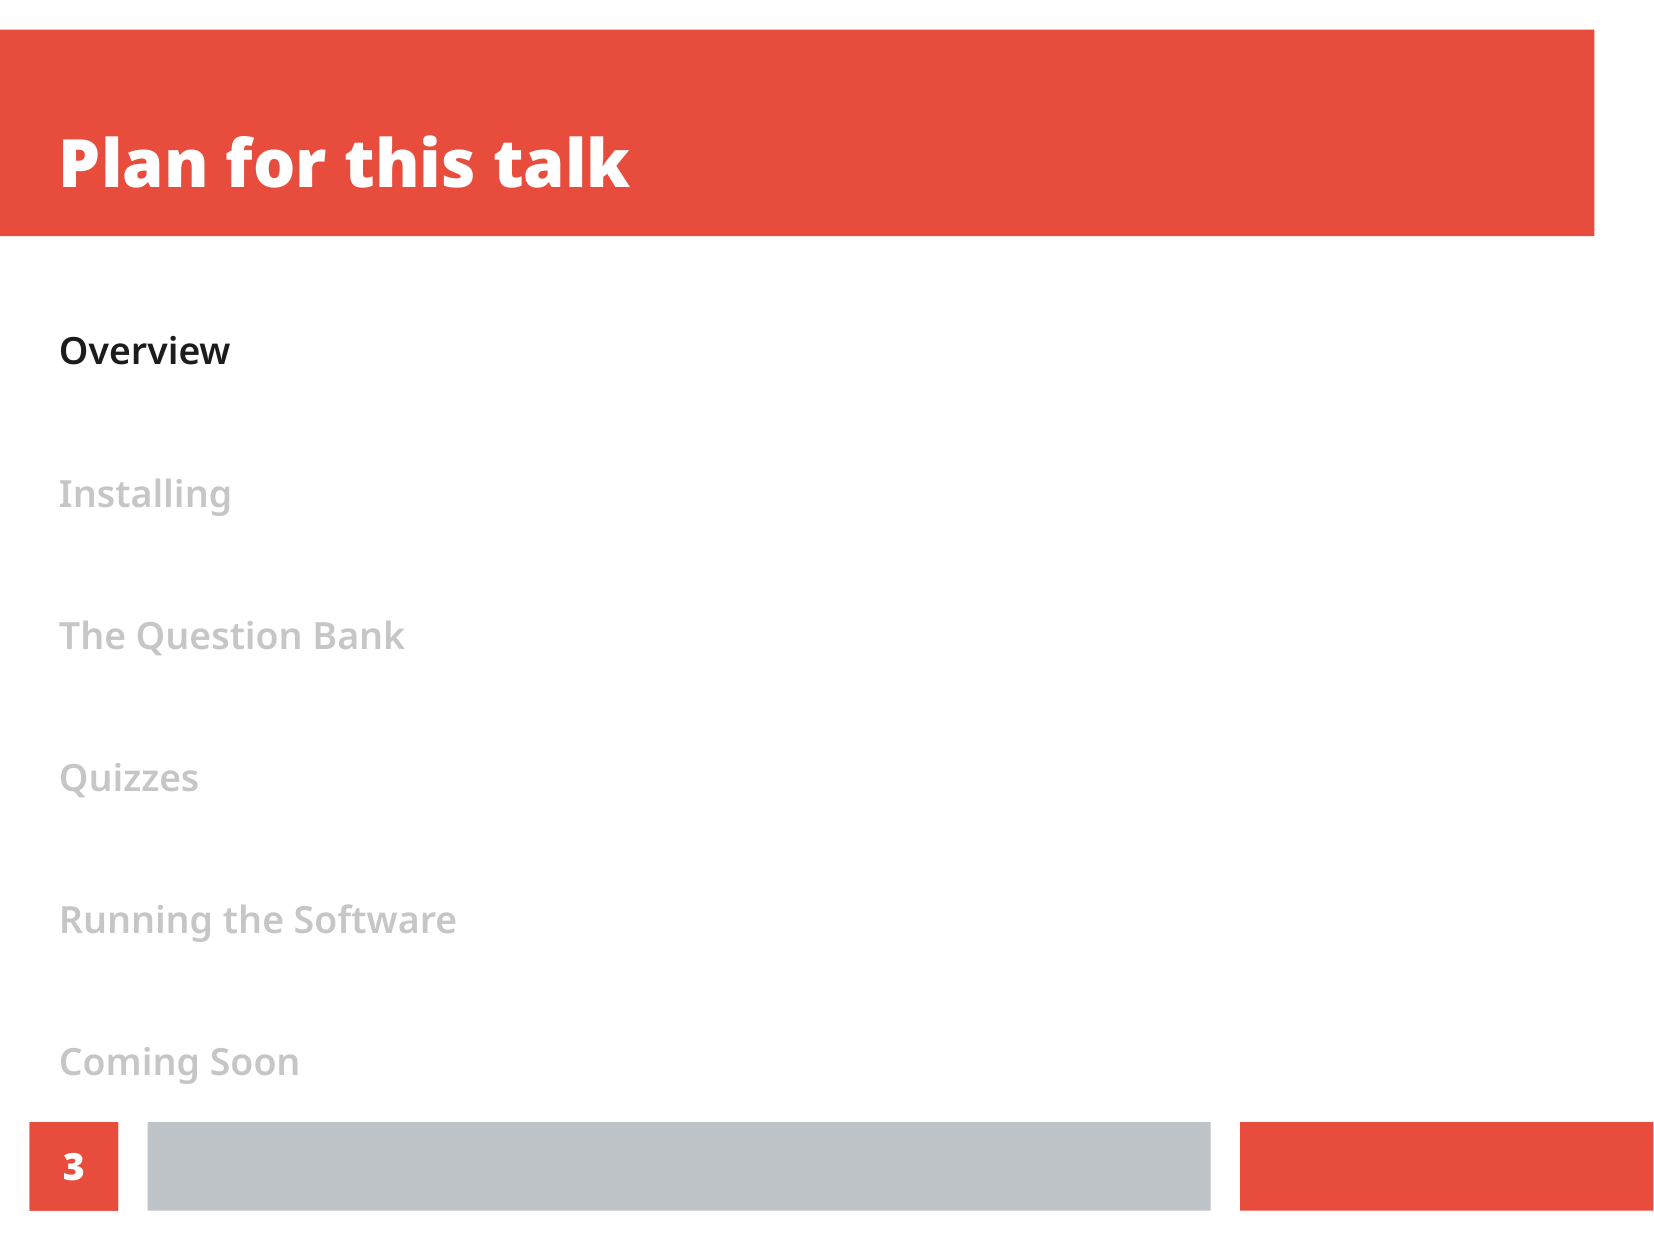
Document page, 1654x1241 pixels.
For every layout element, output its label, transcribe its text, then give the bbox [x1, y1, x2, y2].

list Overview Installing The Question Bank Quizzes Running the Software Coming Soon [59, 324, 1565, 1093]
title Plan for this talk [59, 59, 1595, 207]
